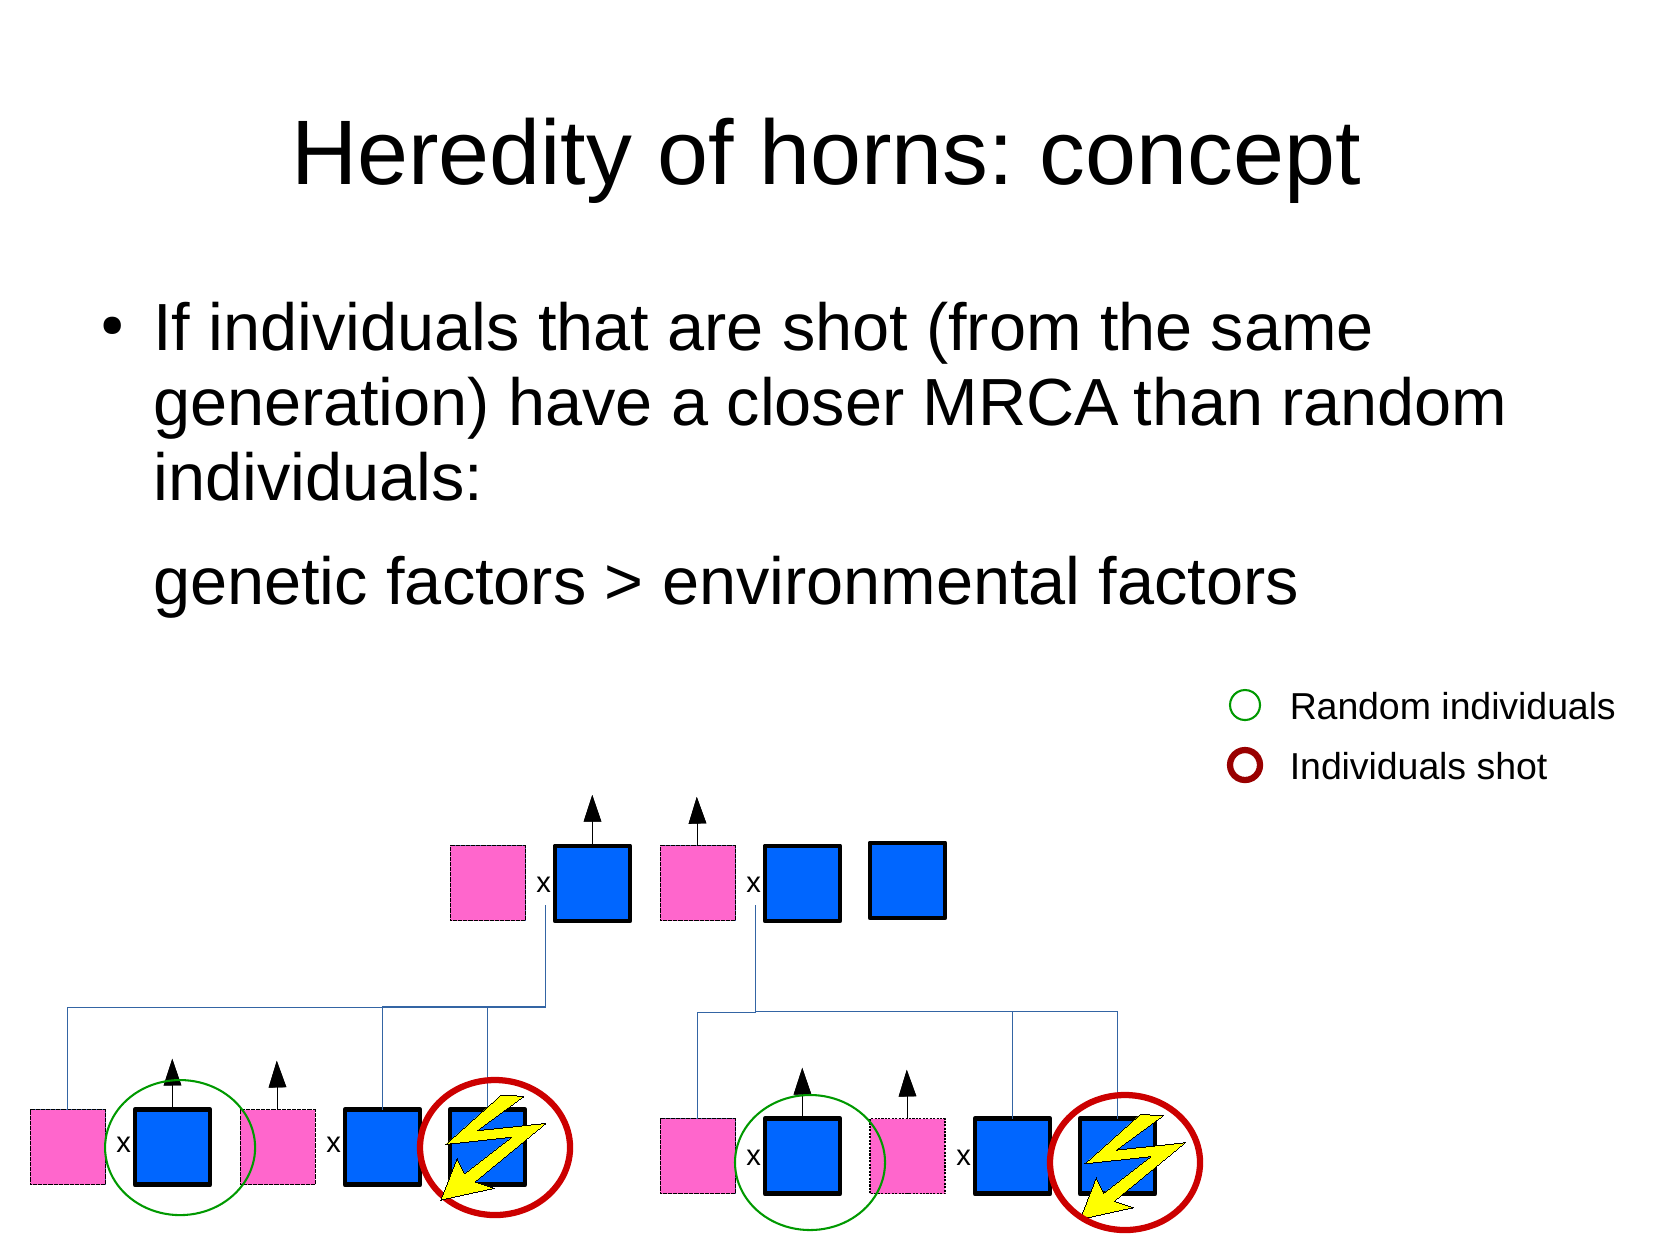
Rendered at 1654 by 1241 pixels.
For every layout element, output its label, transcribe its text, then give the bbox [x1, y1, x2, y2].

text_box Individuals shot [1275, 738, 1636, 796]
text_box [660, 1118, 736, 1194]
text_box [440, 1095, 546, 1201]
text_box [135, 1109, 211, 1185]
text_box [660, 845, 736, 921]
list If individuals that are shot (from the same generation) have a closer MRCA than random individuals: genetic factors > environmental factors [82, 290, 1571, 1010]
text_box x [311, 1118, 361, 1167]
text_box [30, 1109, 106, 1185]
text_box x [521, 858, 571, 906]
text_box x [737, 1131, 765, 1179]
text_box x [101, 1118, 111, 1167]
text_box [345, 1109, 421, 1185]
text_box [555, 845, 631, 921]
text_box x [107, 1118, 151, 1167]
text_box [765, 1118, 841, 1194]
text_box [765, 845, 841, 921]
text_box x [731, 858, 781, 906]
text_box [1080, 1114, 1186, 1218]
text_box [244, 1109, 316, 1185]
text_box x [731, 1131, 741, 1179]
text_box [975, 1118, 1051, 1194]
text_box [240, 1110, 254, 1185]
text_box [870, 1118, 946, 1194]
title Heredity of horns: concept [82, 49, 1571, 257]
text_box x [946, 1131, 991, 1179]
text_box [870, 1125, 884, 1194]
text_box [870, 842, 946, 918]
text_box [450, 845, 526, 921]
text_box Random individuals [1275, 678, 1636, 736]
